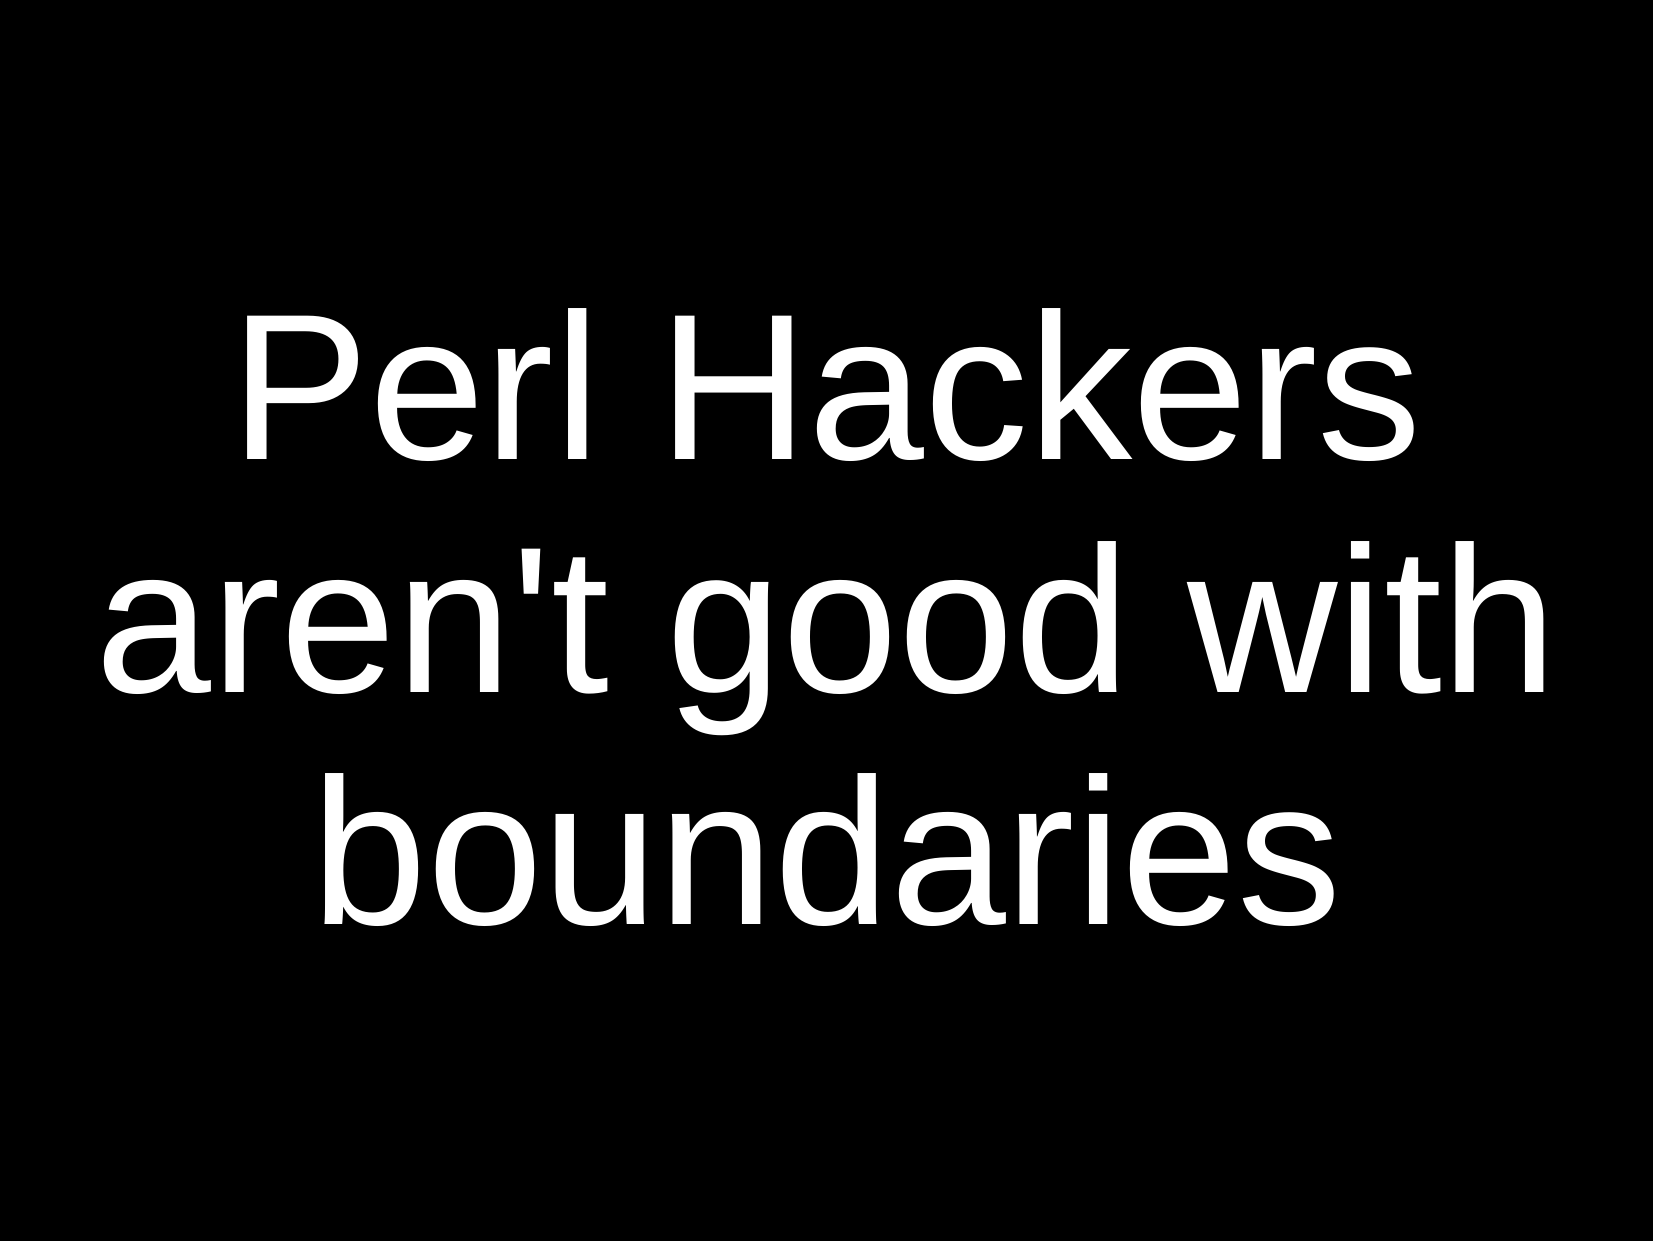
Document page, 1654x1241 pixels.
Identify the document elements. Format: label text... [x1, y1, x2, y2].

title Perl Hackers aren't good with boundaries [82, 101, 1571, 1140]
